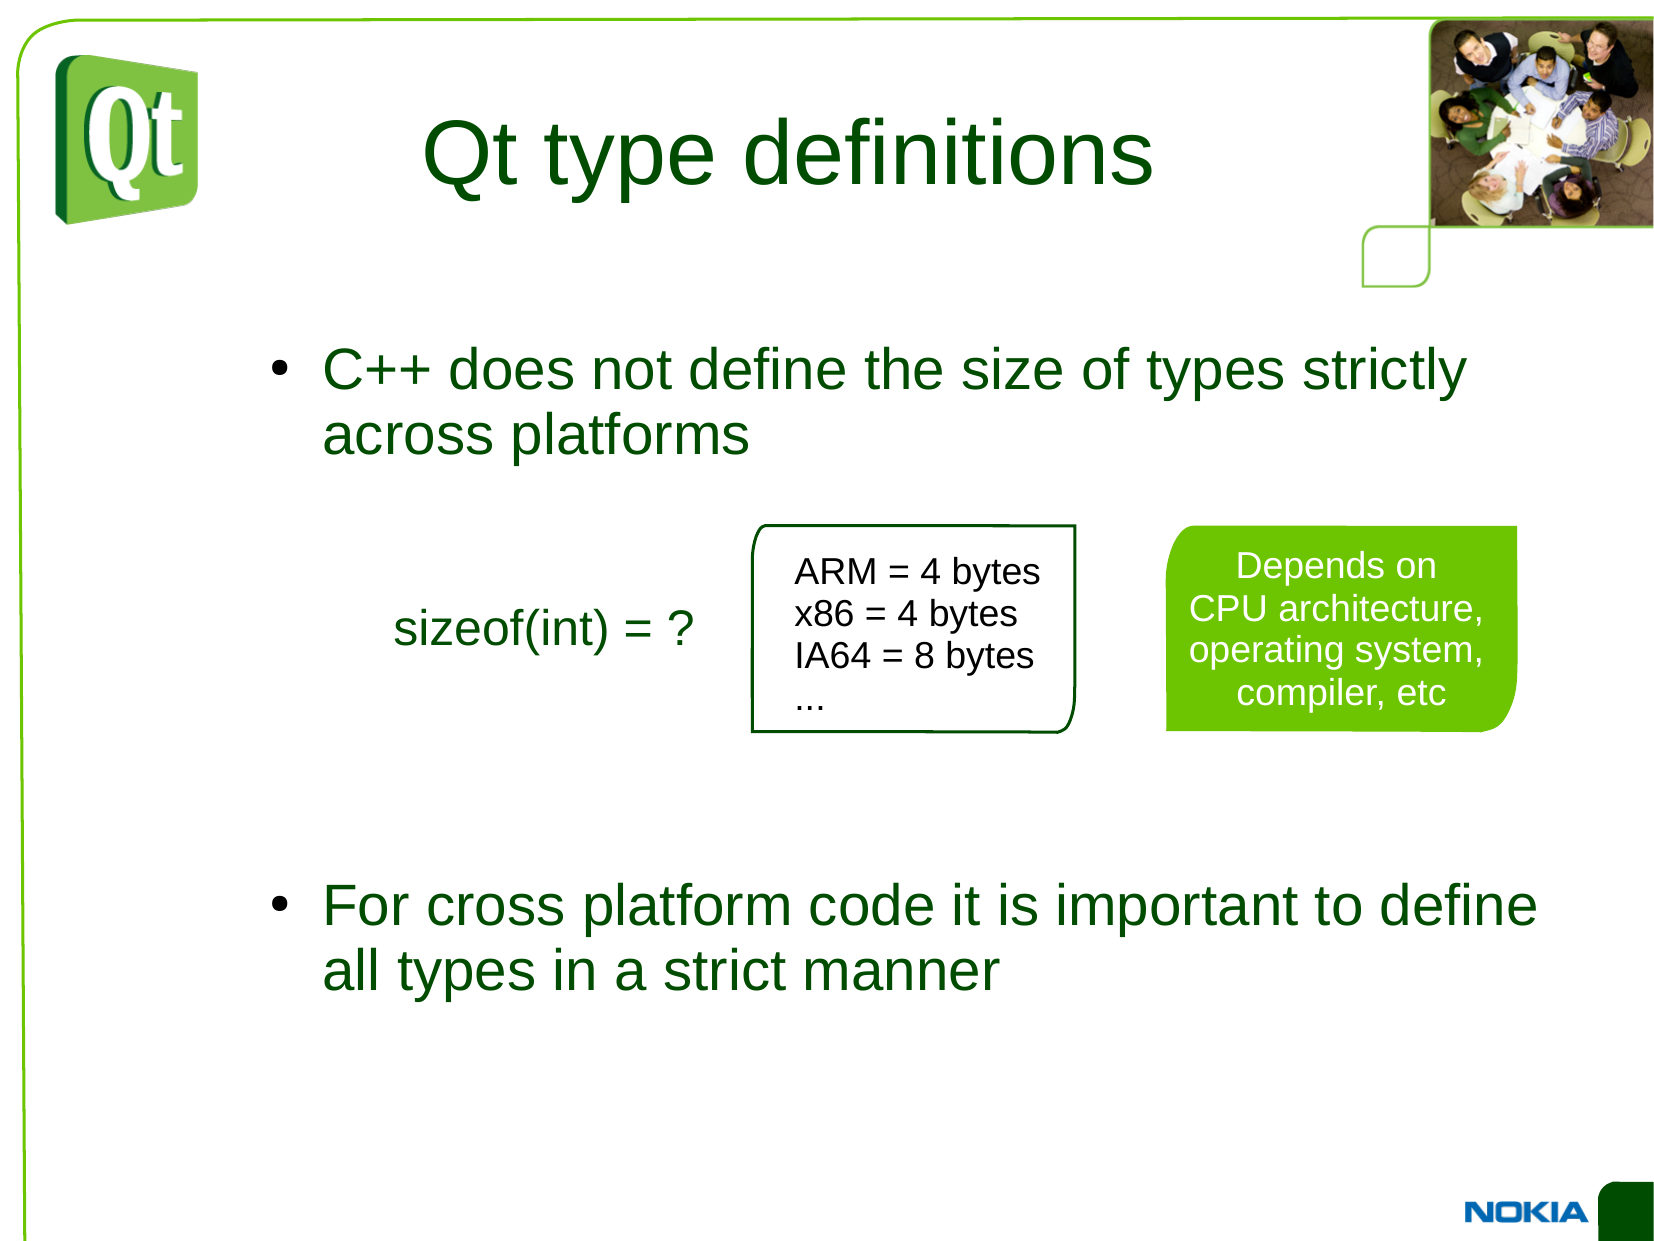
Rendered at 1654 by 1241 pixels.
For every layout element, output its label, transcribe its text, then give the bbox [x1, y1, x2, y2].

list C++ does not define the size of types strictly across platforms sizeof(int) = ? For cross platform code it is important to define all types in a strict manner [251, 336, 1571, 1100]
text_box ARM = 4 bytes x86 = 4 bytes IA64 = 8 bytes ... [1070, 543, 1105, 727]
picture [1338, 7, 1654, 308]
title Qt type definitions [251, 49, 1327, 257]
text_box Depends on CPU architecture, operating system, compiler, etc [1165, 525, 1518, 733]
picture [55, 55, 198, 225]
text_box ARM = 4 bytes x86 = 4 bytes IA64 = 8 bytes ... [779, 543, 1073, 727]
picture [1465, 1201, 1589, 1223]
